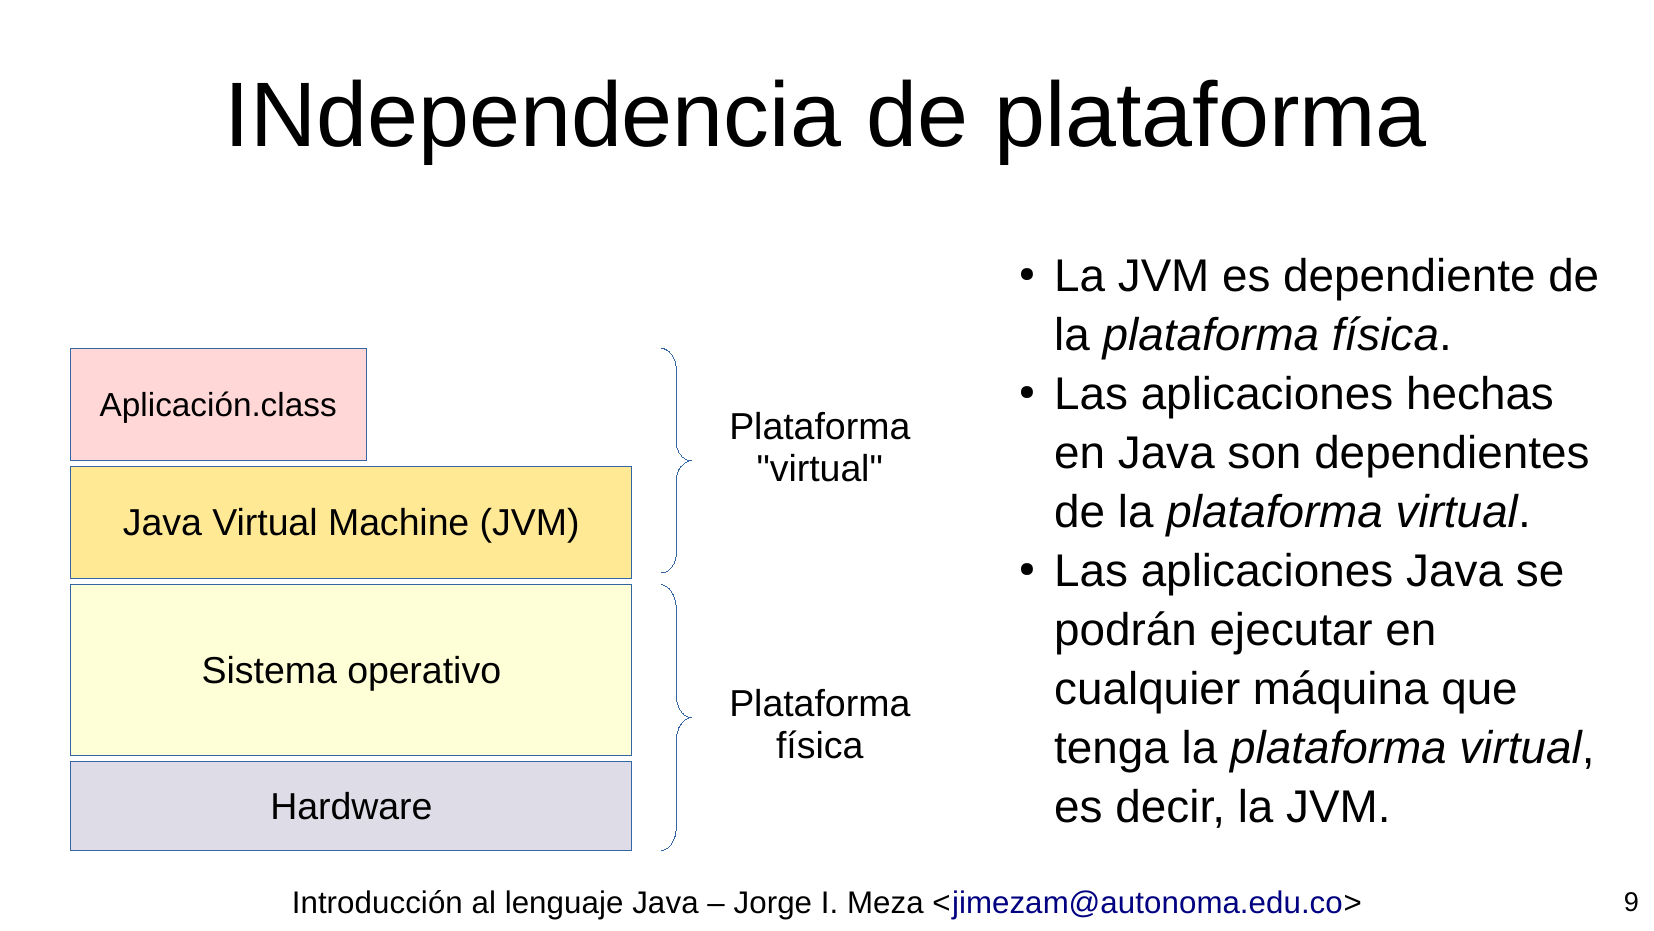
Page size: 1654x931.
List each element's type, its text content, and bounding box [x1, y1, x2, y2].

text_box Java Virtual Machine (JVM) [70, 466, 632, 579]
text_box Sistema operativo [70, 584, 632, 756]
text_box Plataforma "virtual" [714, 397, 926, 497]
text_box Aplicación.class [70, 348, 367, 461]
text_box La JVM es dependiente de la plataforma física. Las aplicaciones hechas en Java son dependientes de la plataforma virtual. Las aplicaciones Java se podrán ejecutar en cualquier máquina que tenga la plataforma virtual, es decir, la JVM. [1003, 177, 1625, 898]
text_box Hardware [70, 761, 632, 851]
title INdependencia de plataforma [82, 37, 1571, 193]
text_box Plataforma física [714, 675, 926, 775]
